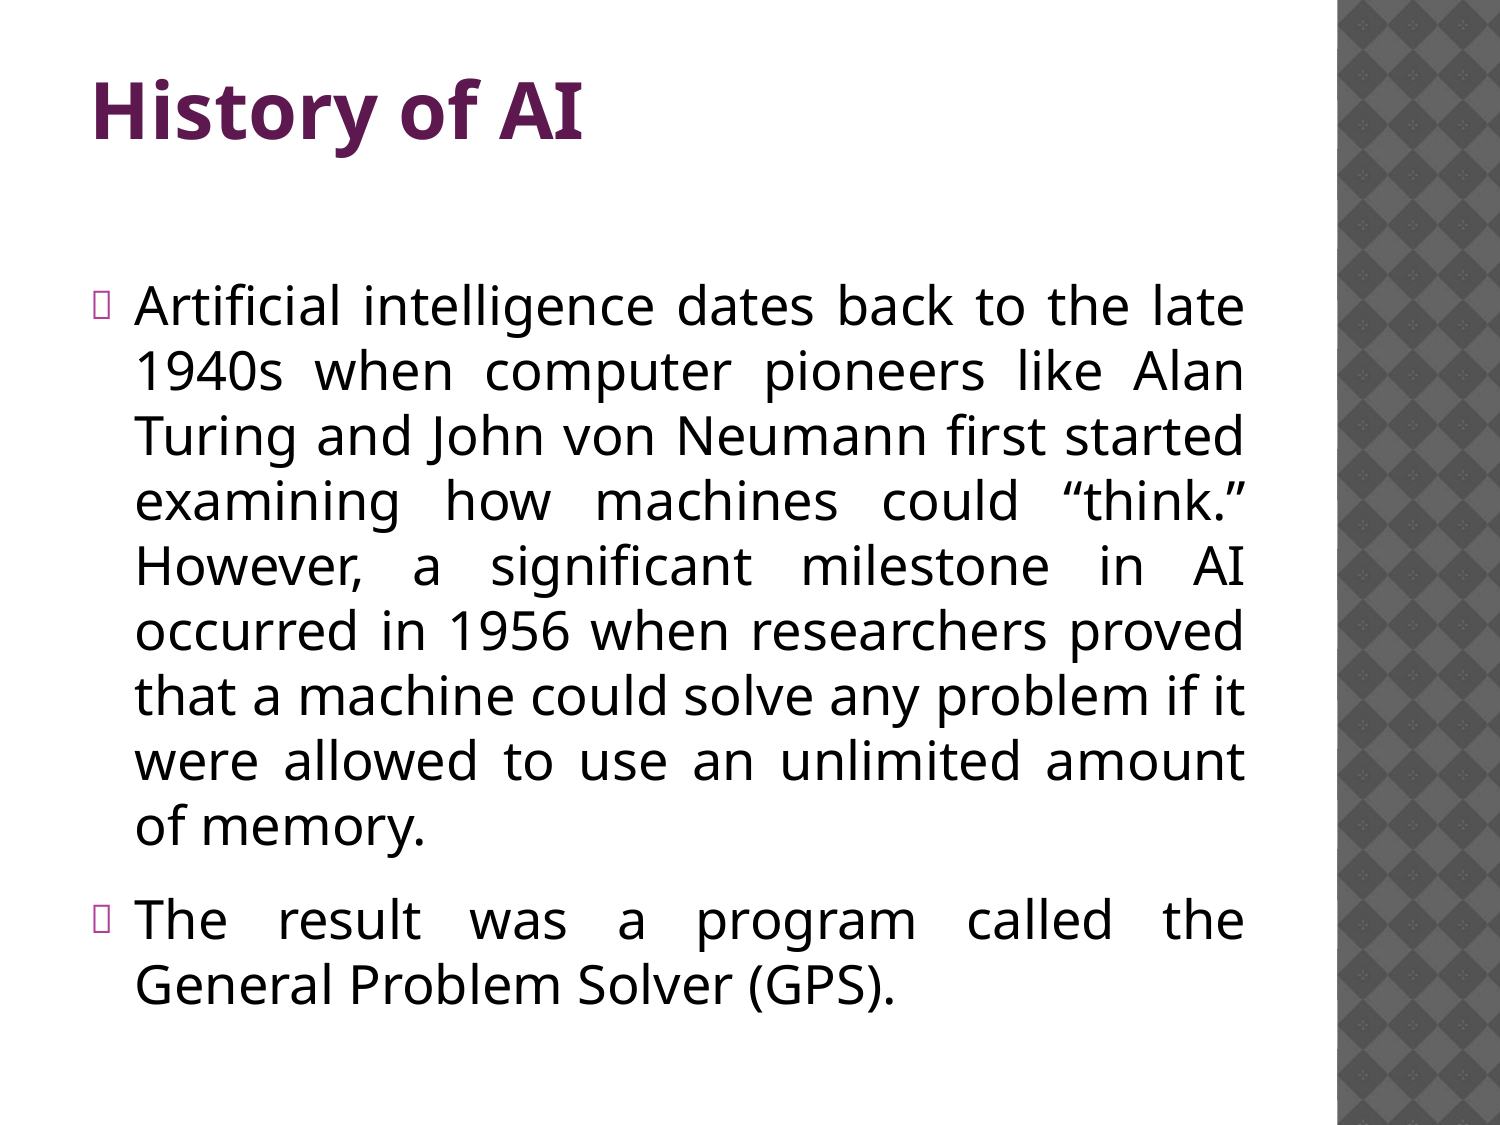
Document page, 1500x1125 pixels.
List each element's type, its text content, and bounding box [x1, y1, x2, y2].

list Artificial intelligence dates back to the late 1940s when computer pioneers like Alan Turing and John von Neumann first started examining how machines could “think.” However, a significant milestone in AI occurred in 1956 when researchers proved that a machine could solve any problem if it were allowed to use an unlimited amount of memory. The result was a program called the General Problem Solver (GPS). [75, 264, 1263, 1059]
picture [1337, 0, 1500, 1125]
title History of AI [75, 52, 1263, 240]
